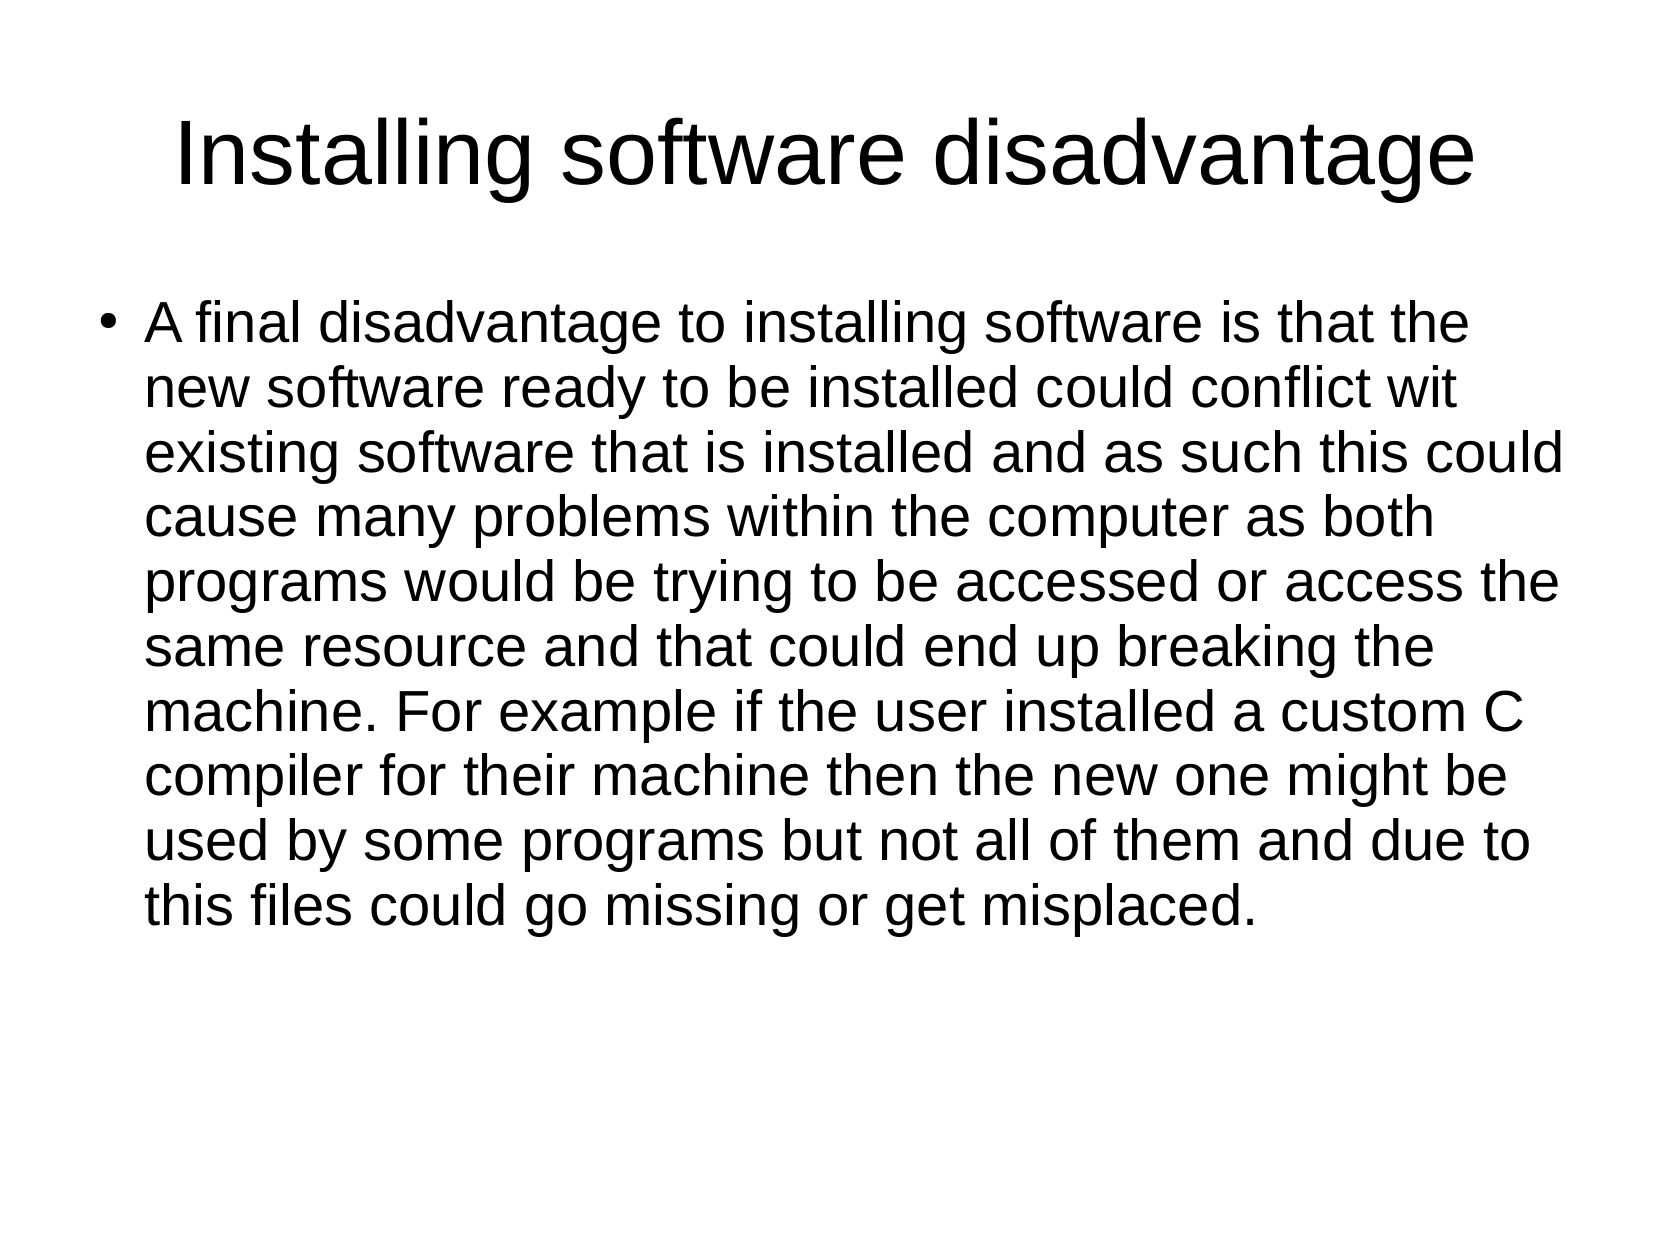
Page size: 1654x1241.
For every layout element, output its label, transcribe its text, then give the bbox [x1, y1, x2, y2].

title Installing software disadvantage [82, 49, 1571, 257]
list A final disadvantage to installing software is that the new software ready to be installed could conflict wit existing software that is installed and as such this could cause many problems within the computer as both programs would be trying to be accessed or access the same resource and that could end up breaking the machine. For example if the user installed a custom C compiler for their machine then the new one might be used by some programs but not all of them and due to this files could go missing or get misplaced. [82, 290, 1571, 1010]
